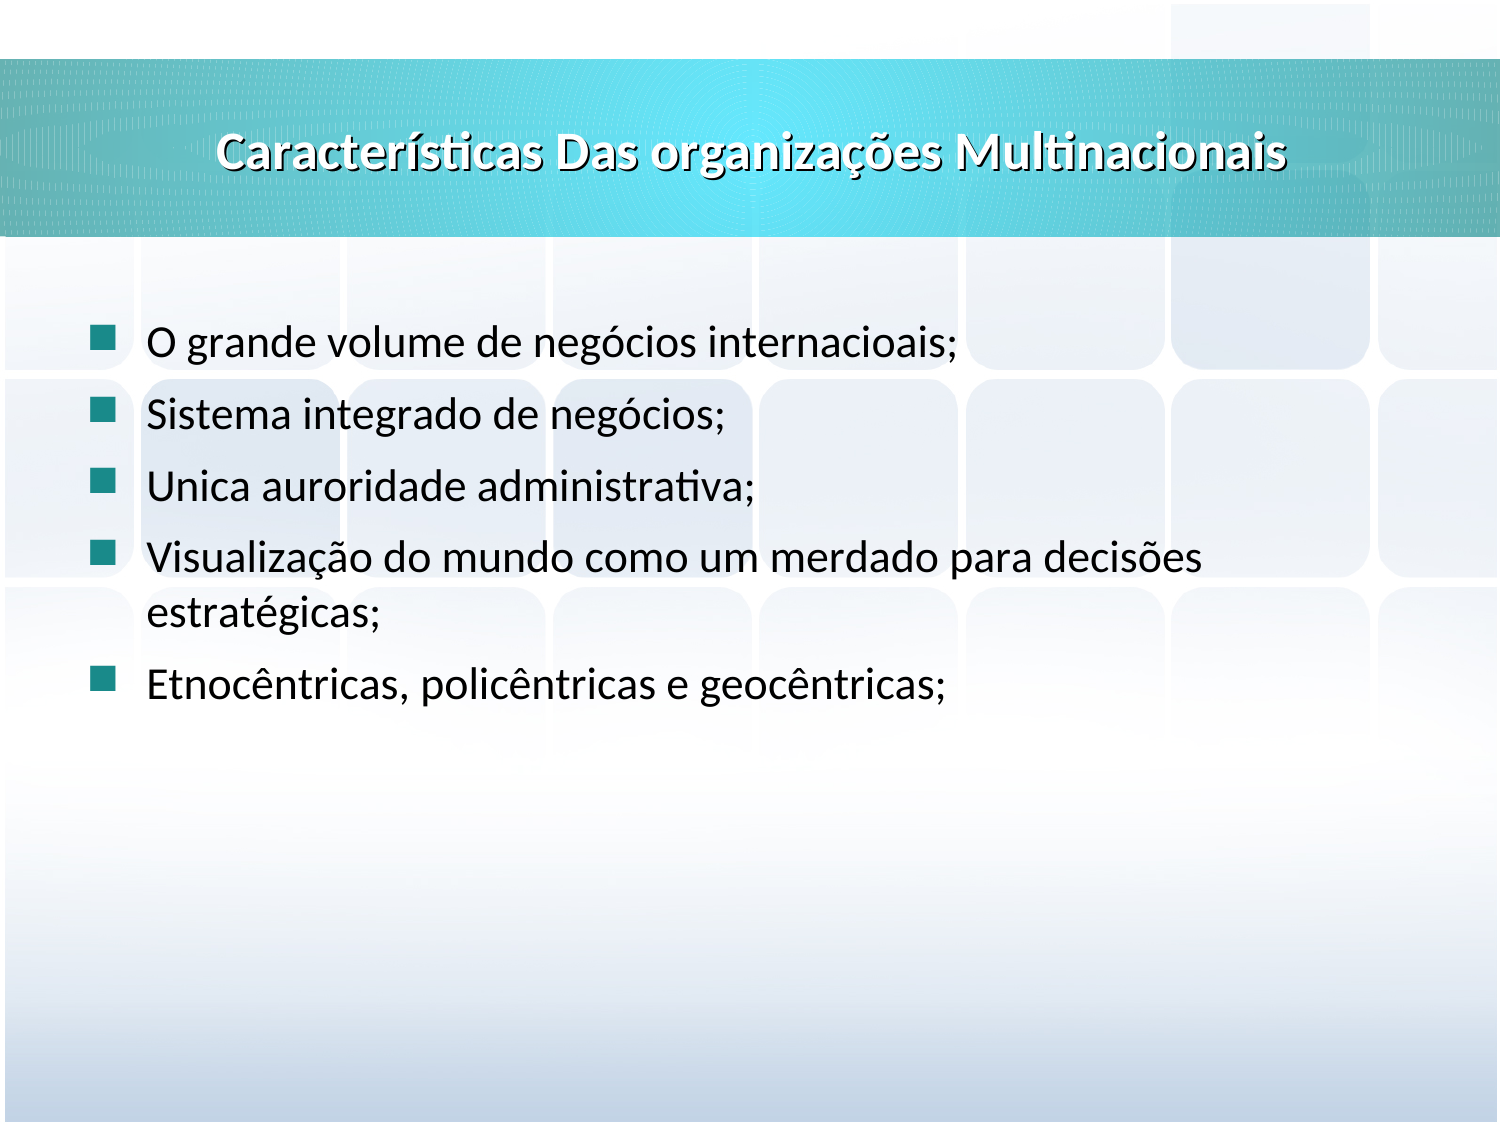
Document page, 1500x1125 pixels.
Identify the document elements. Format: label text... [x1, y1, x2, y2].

picture [0, 237, 1500, 1125]
list O grande volume de negócios internacioais; Sistema integrado de negócios; Unica auroridade administrativa; Visualização do mundo como um merdado para decisões estratégicas; Etnocêntricas, policêntricas e geocêntricas; [75, 304, 1426, 1048]
picture [0, 0, 1500, 59]
text_box Características Das organizações Multinacionais [0, 59, 1500, 237]
